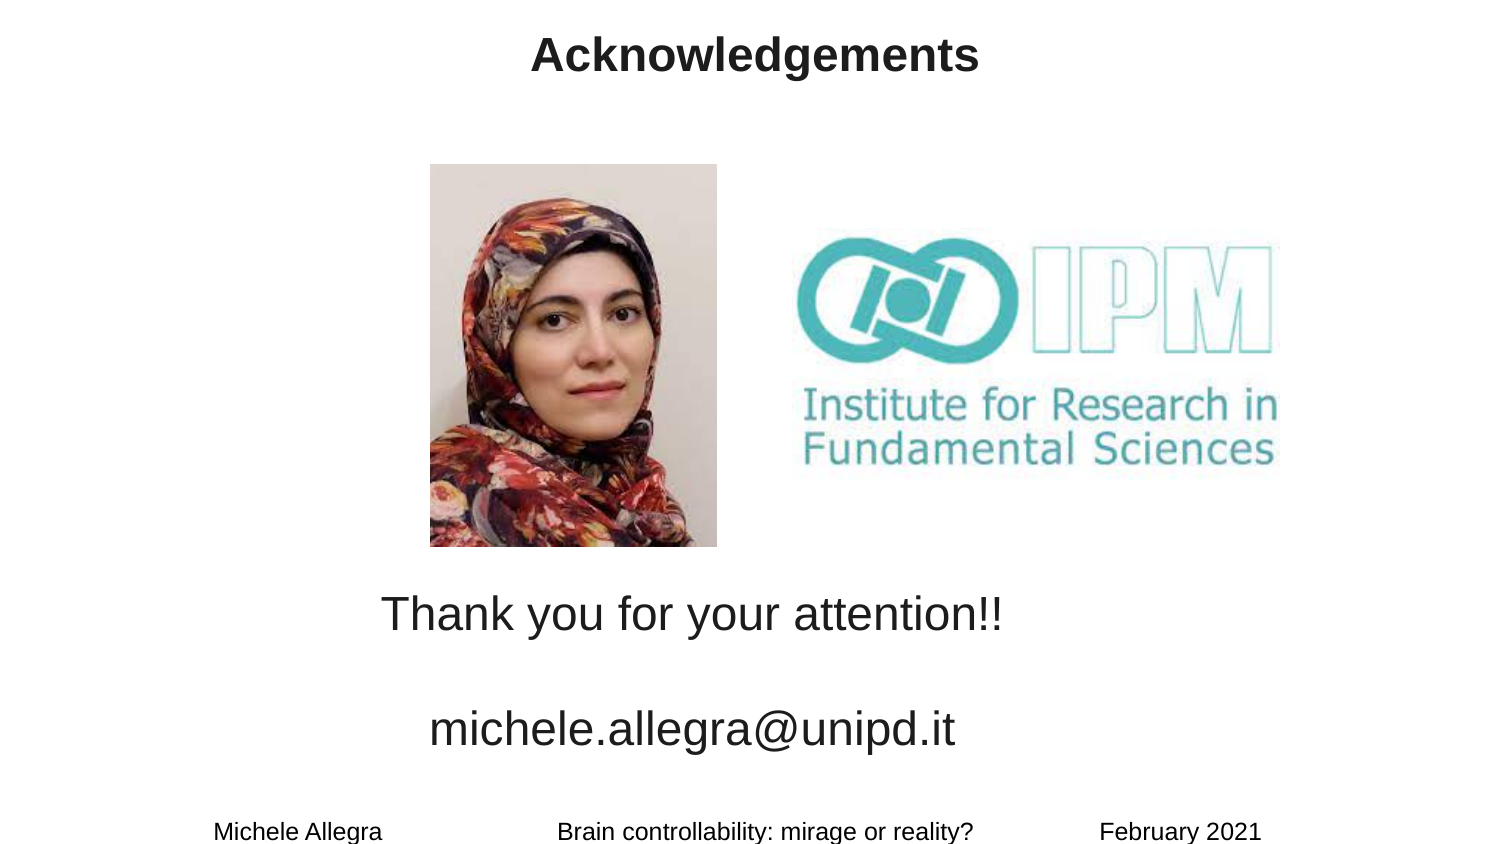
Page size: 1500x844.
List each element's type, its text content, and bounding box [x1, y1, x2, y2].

text_box Michele Allegra Brain controllability: mirage or reality? February 2021 [64, 804, 1415, 844]
text_box Acknowledgements [74, 30, 1436, 132]
text_box Thank you for your attention!! michele.allegra@unipd.it [12, 617, 1374, 720]
picture [430, 164, 717, 547]
picture [792, 228, 1280, 483]
